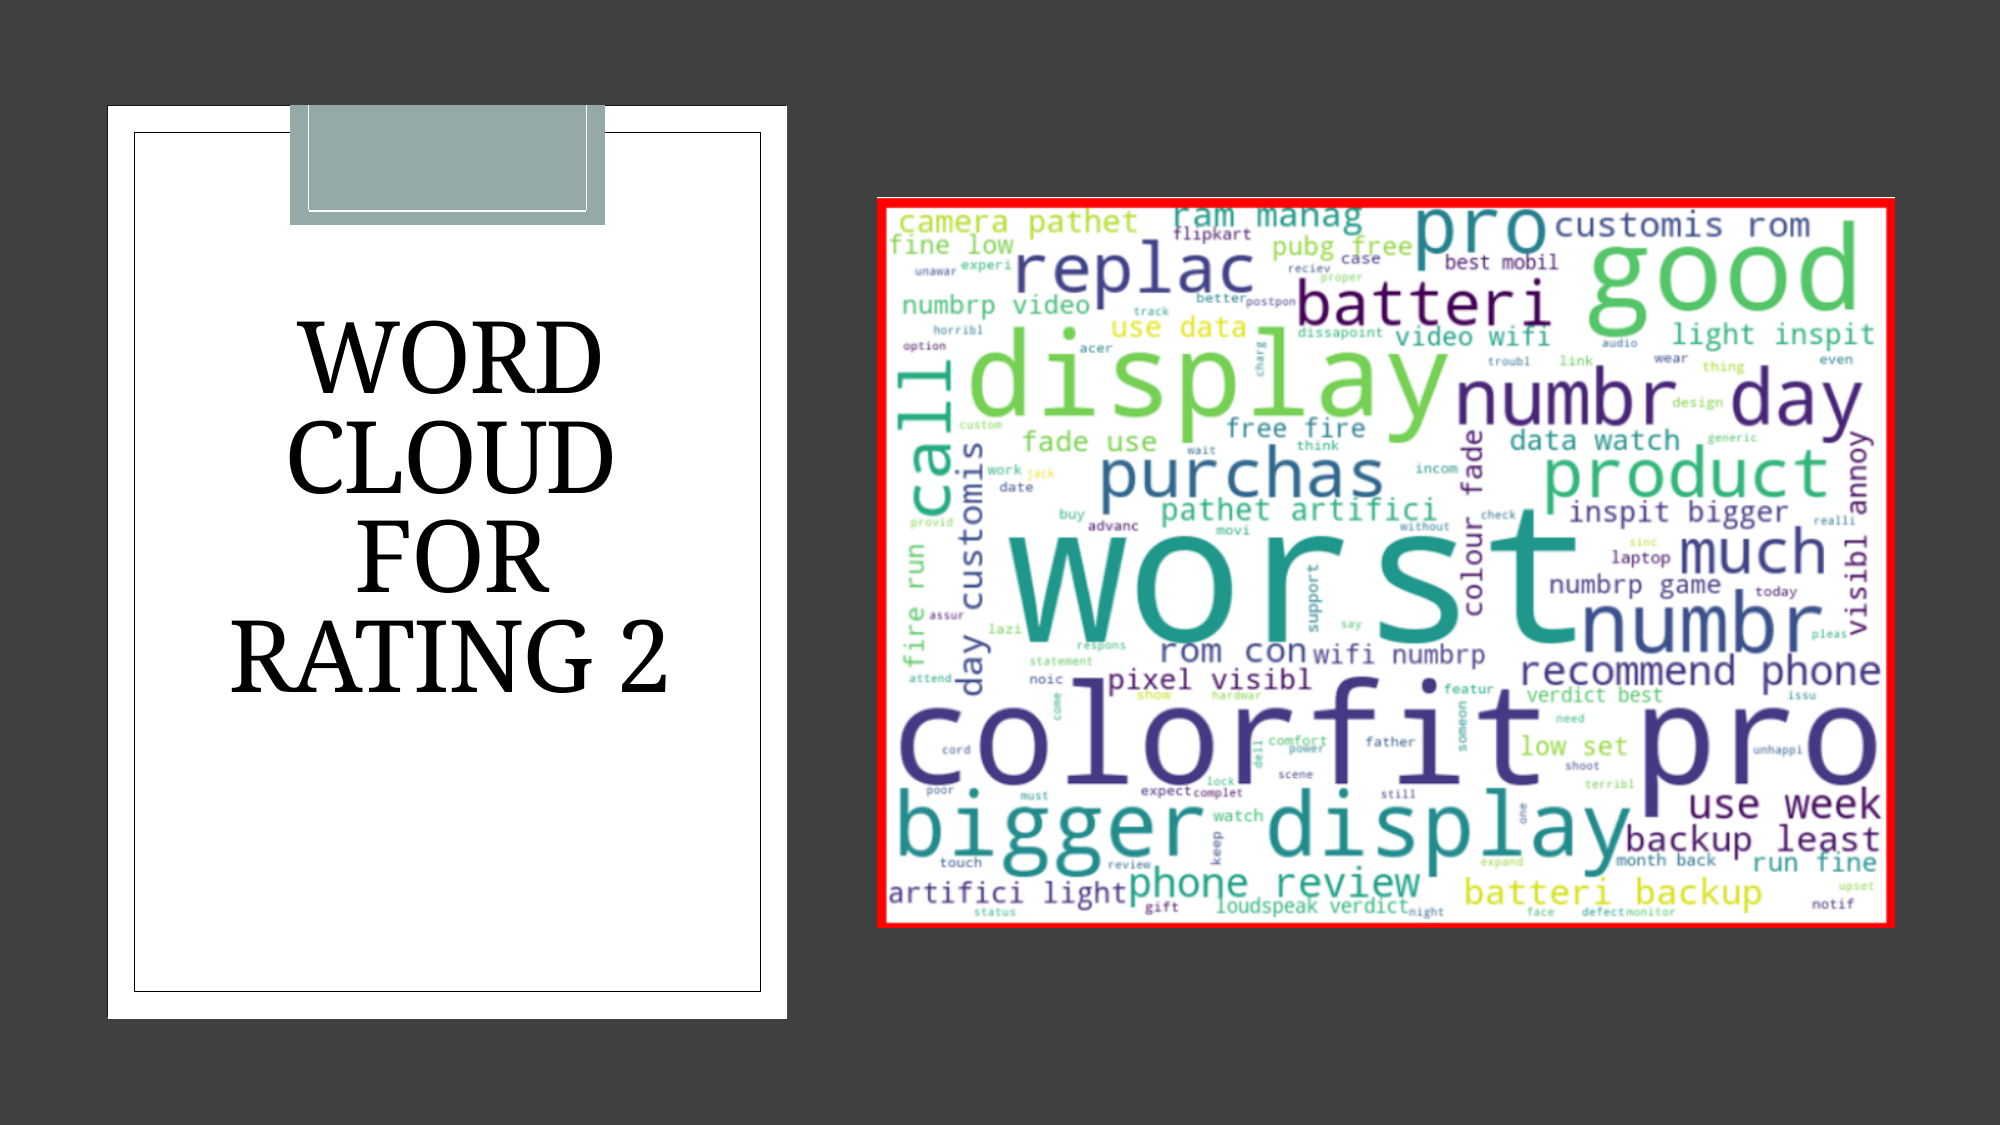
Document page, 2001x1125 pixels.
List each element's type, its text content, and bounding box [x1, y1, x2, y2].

text_box [0, 0, 2000, 1125]
picture [877, 197, 1895, 928]
title Word Cloud for Rating 2 [206, 255, 695, 771]
